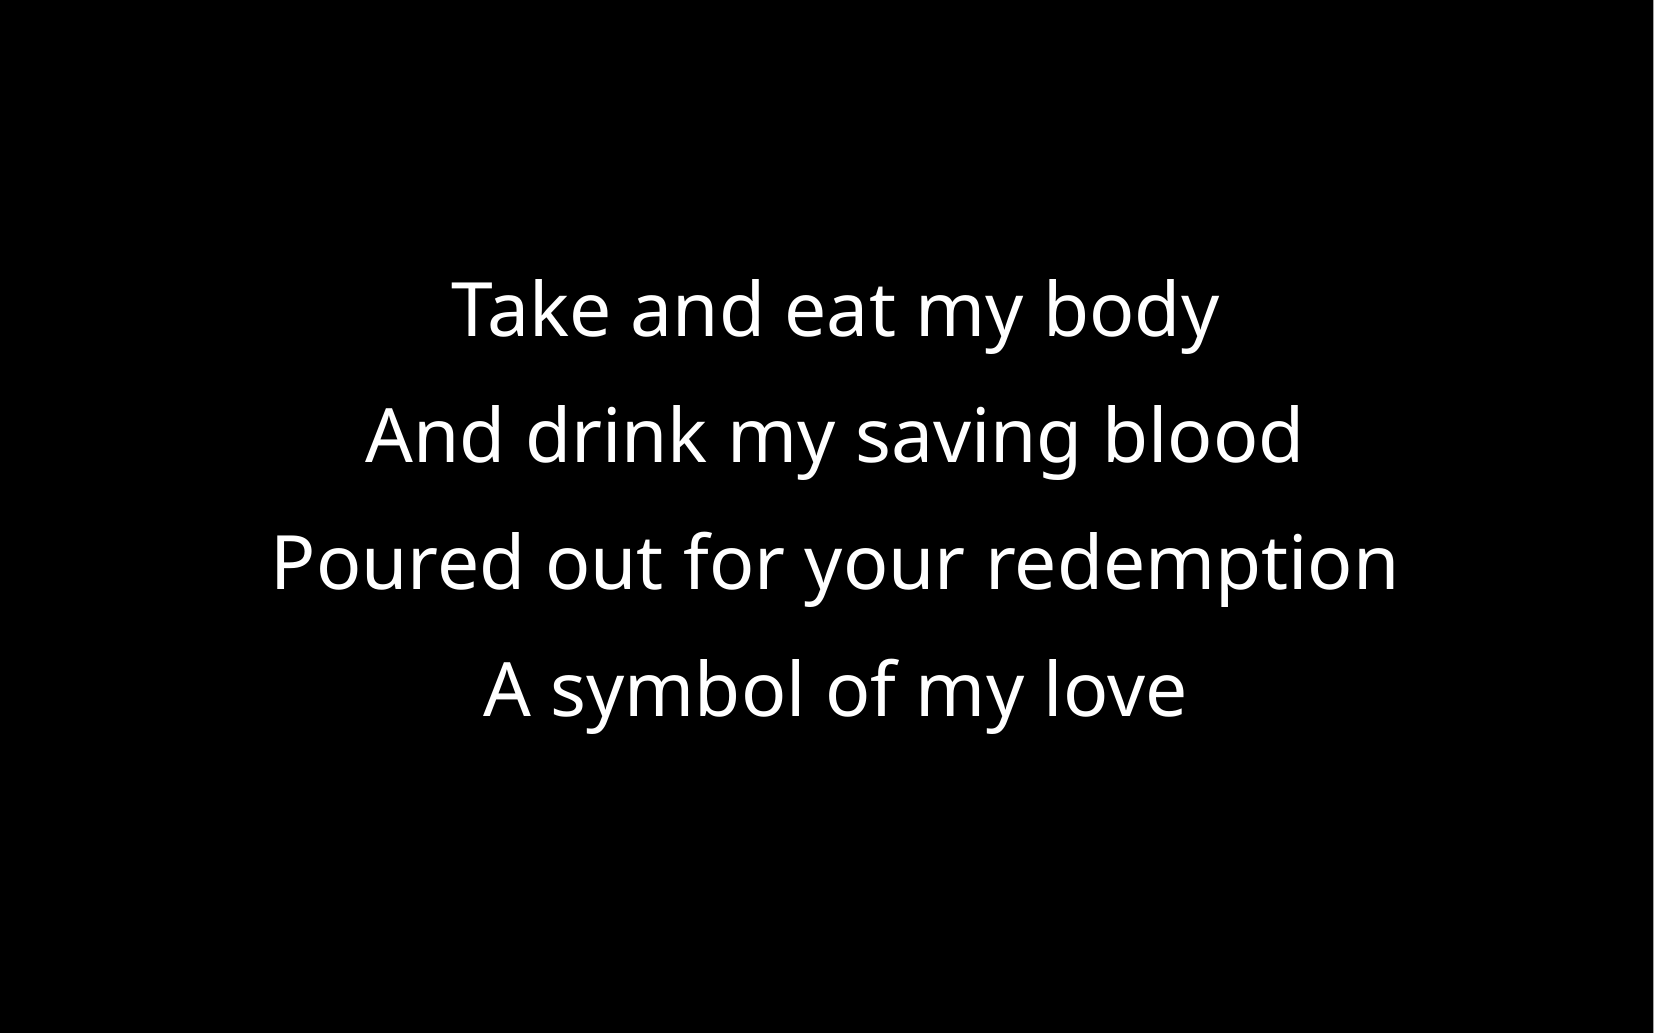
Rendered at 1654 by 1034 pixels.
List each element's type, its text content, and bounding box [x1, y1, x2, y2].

list Take and eat my body And drink my saving blood Poured out for your redemption A symbol of my love [0, 255, 1654, 1024]
